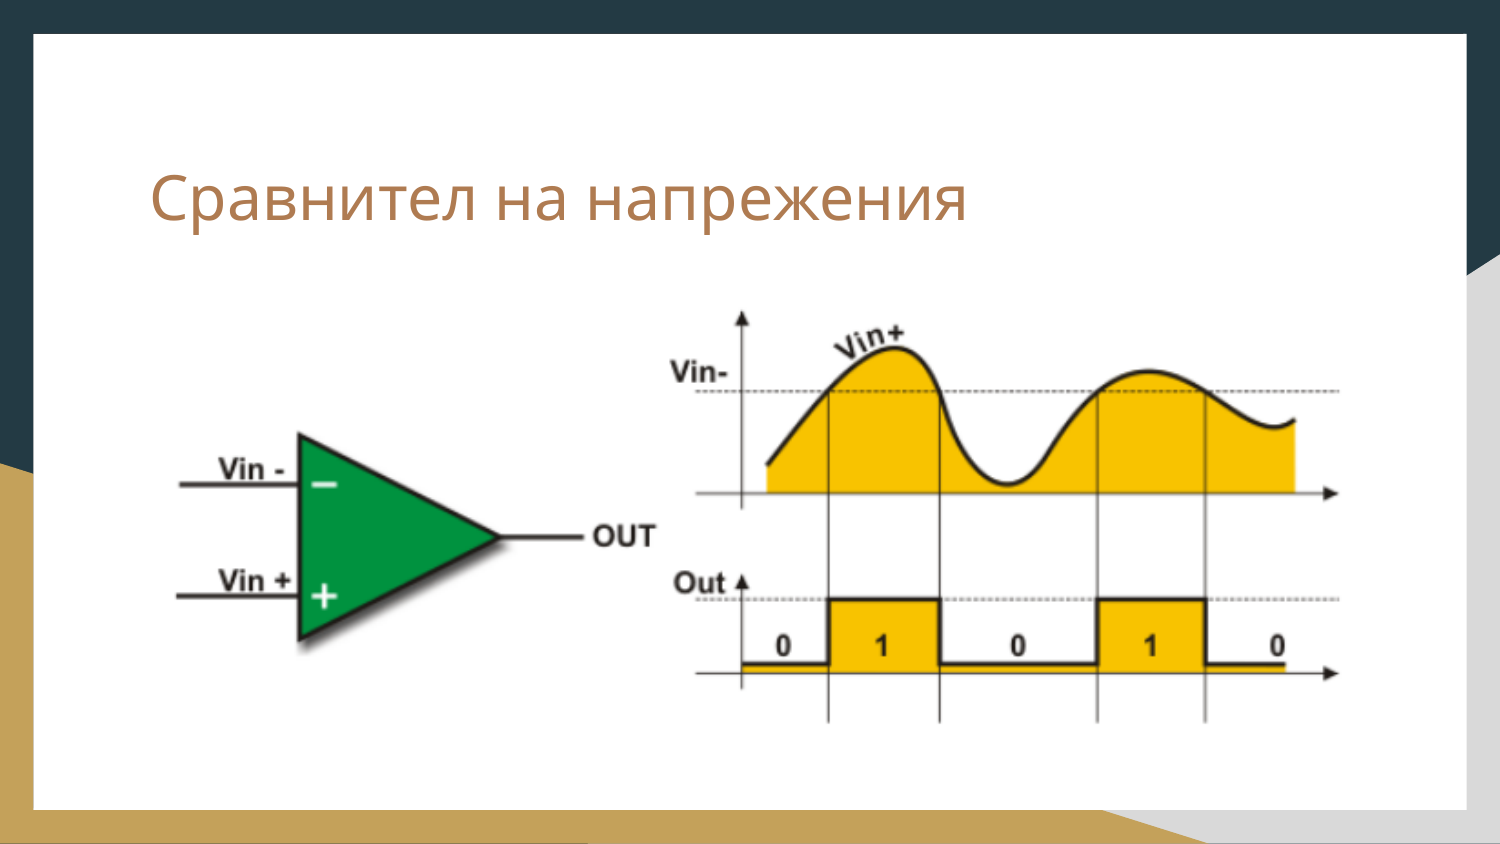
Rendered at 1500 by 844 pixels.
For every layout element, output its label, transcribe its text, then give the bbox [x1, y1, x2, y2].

picture [144, 279, 1356, 746]
title Сравнител на напрежения [134, 138, 1366, 296]
